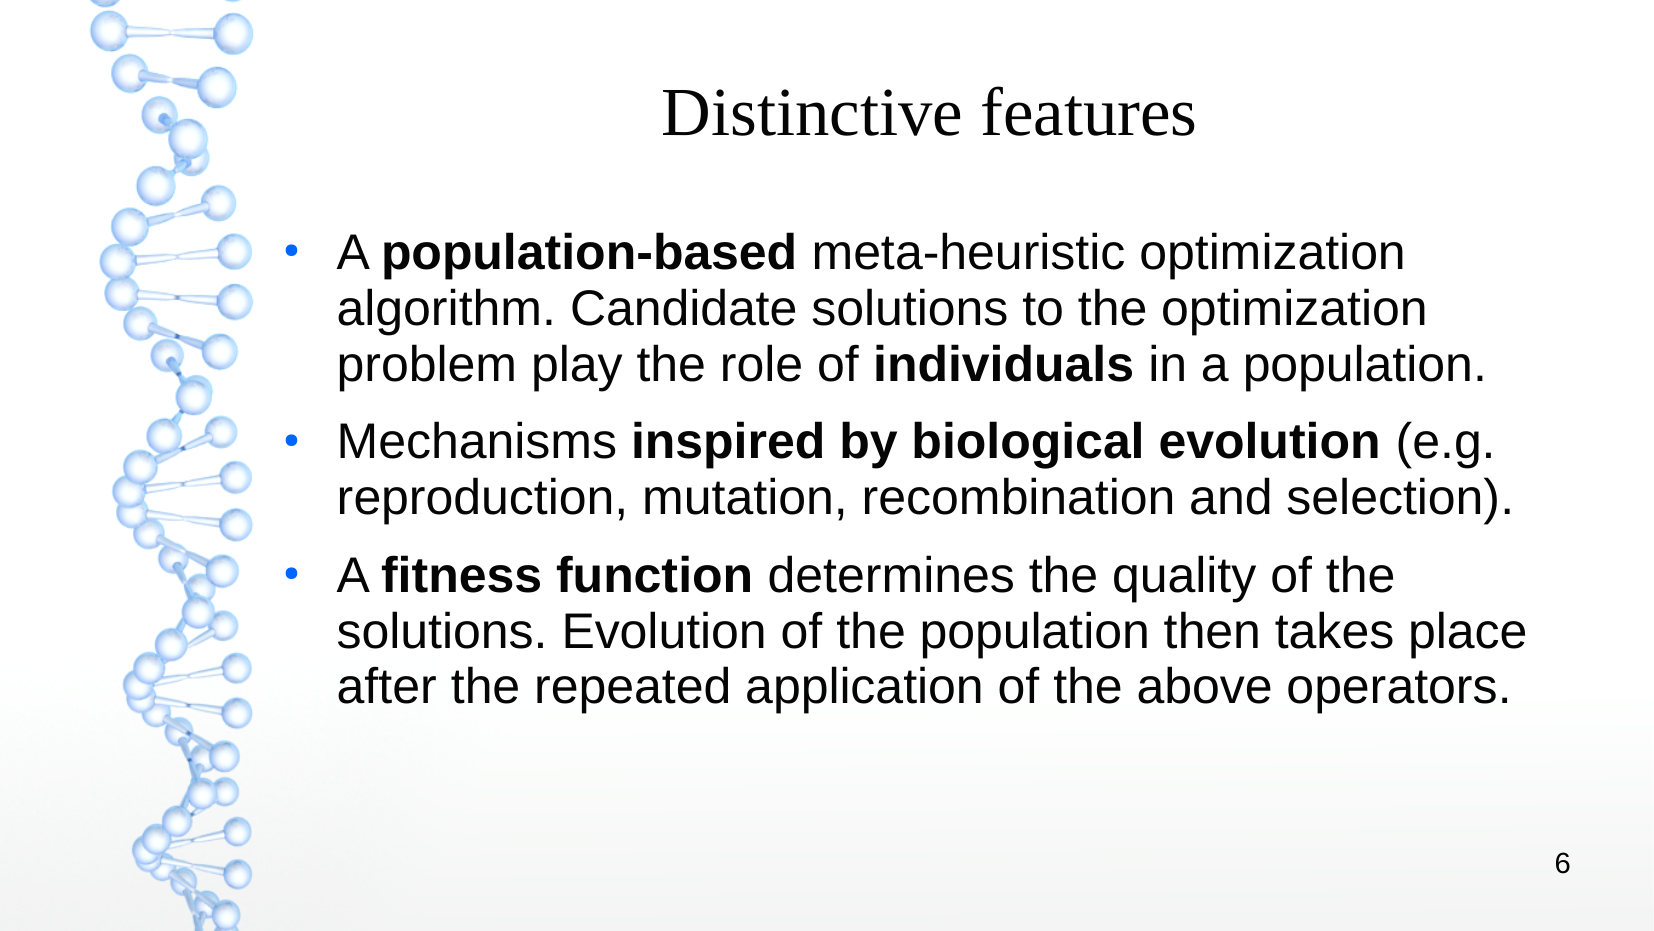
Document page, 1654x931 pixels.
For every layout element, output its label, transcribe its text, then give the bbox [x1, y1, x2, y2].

title Distinctive features [265, 35, 1595, 189]
picture [0, 0, 1654, 931]
list A population-based meta-heuristic optimization algorithm. Candidate solutions to the optimization problem play the role of individuals in a population. Mechanisms inspired by biological evolution (e.g. reproduction, mutation, recombination and selection). A fitness function determines the quality of the solutions. Evolution of the population then takes place after the repeated application of the above operators. [265, 224, 1595, 764]
